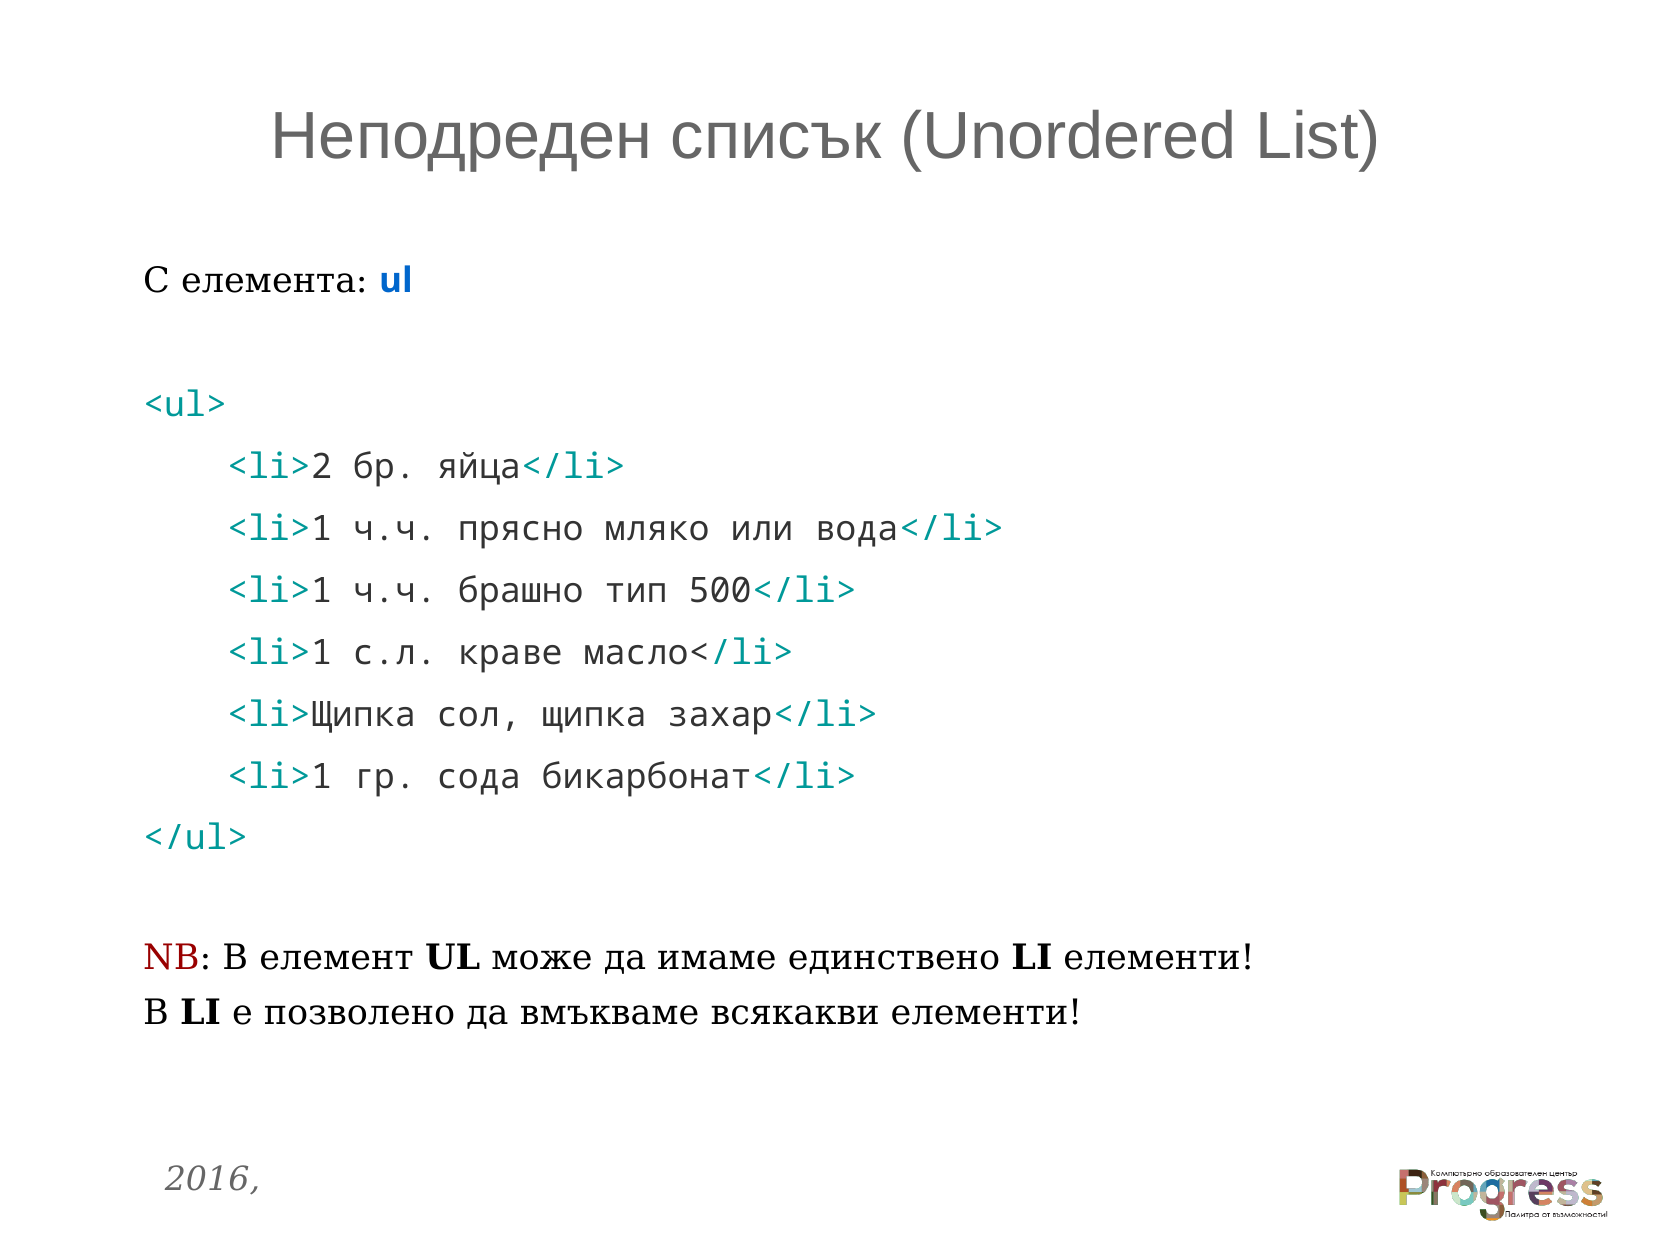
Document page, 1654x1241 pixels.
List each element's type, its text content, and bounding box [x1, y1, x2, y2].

picture [1399, 1168, 1613, 1221]
title Неподреден списък (Unordered List) [82, 55, 1571, 216]
list С елемента: ul <ul> <li>2 бр. яйца</li> <li>1 ч.ч. прясно мляко или вода</li> <li>1 ч.ч. брашно тип 500</li> <li>1 с.л. краве масло</li> <li>Щипка сол, щипка захар</li> <li>1 гр. сода бикарбонат</li> </ul> NB: В елемент UL може да имаме единствено LI елементи! В LI е позволено да вмъкваме всякакви елементи! [90, 255, 1531, 1036]
text_box 2016, Ива Е. Попова [150, 1152, 586, 1201]
